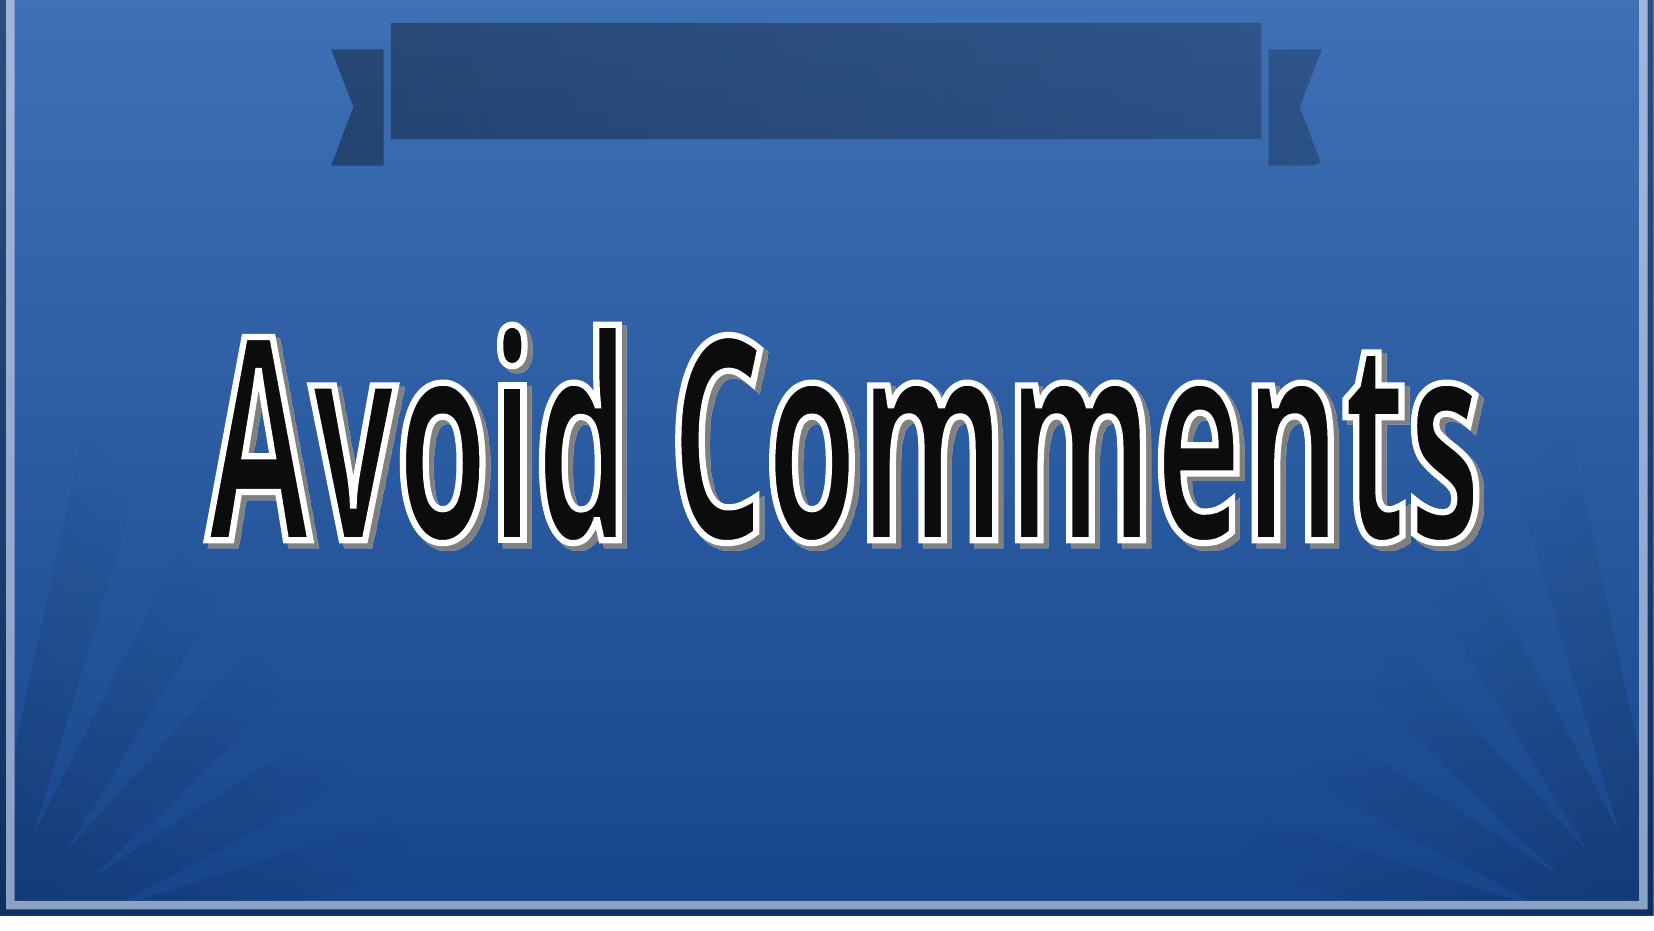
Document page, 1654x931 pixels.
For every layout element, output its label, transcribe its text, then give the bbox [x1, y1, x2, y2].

text_box Avoid Comments [772, 382, 852, 544]
text_box Avoid Comments [310, 385, 397, 541]
text_box Avoid Comments [500, 324, 525, 367]
text_box Avoid Comments [541, 324, 619, 544]
text_box Avoid Comments [678, 334, 761, 544]
text_box Avoid Comments [1414, 382, 1477, 544]
text_box Avoid Comments [1160, 382, 1237, 544]
text_box Avoid Comments [1018, 382, 1143, 541]
text_box Avoid Comments [402, 382, 483, 544]
text_box Avoid Comments [206, 337, 311, 541]
text_box Avoid Comments [1345, 352, 1403, 544]
text_box Avoid Comments [1254, 382, 1331, 541]
text_box Avoid Comments [501, 385, 524, 541]
text_box Avoid Comments [870, 382, 996, 541]
